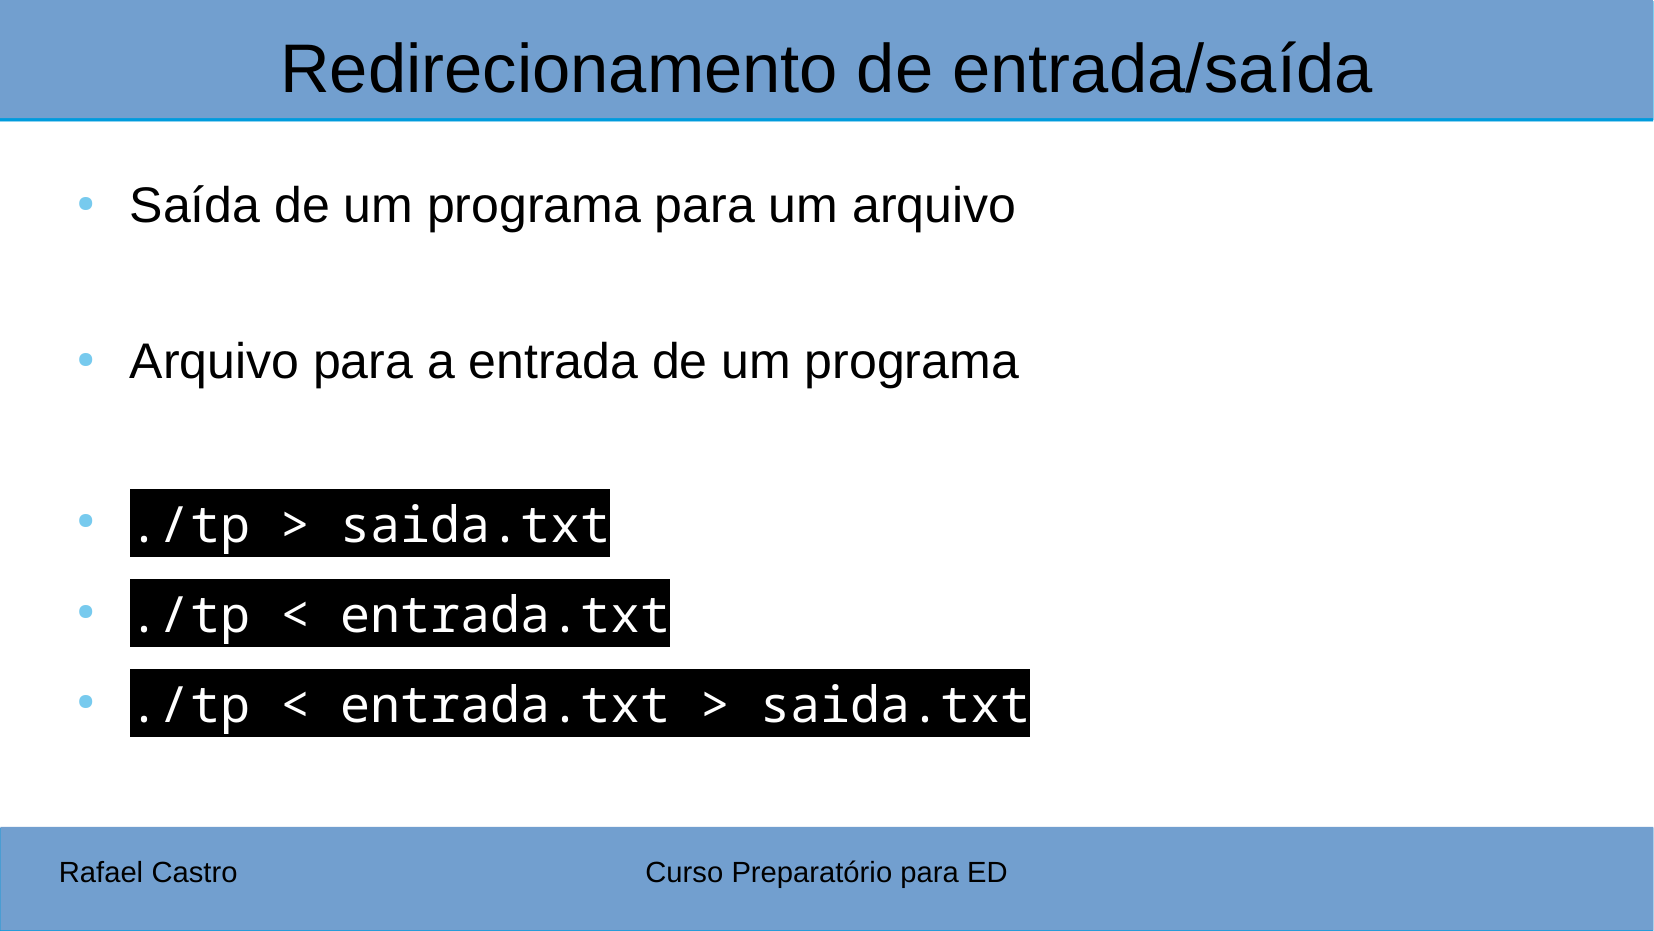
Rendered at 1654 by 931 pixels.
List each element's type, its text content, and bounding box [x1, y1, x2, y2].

list Saída de um programa para um arquivo Arquivo para a entrada de um programa ./tp > saida.txt ./tp < entrada.txt ./tp < entrada.txt > saida.txt [59, 177, 1595, 768]
title Redirecionamento de entrada/saída [59, 29, 1595, 108]
